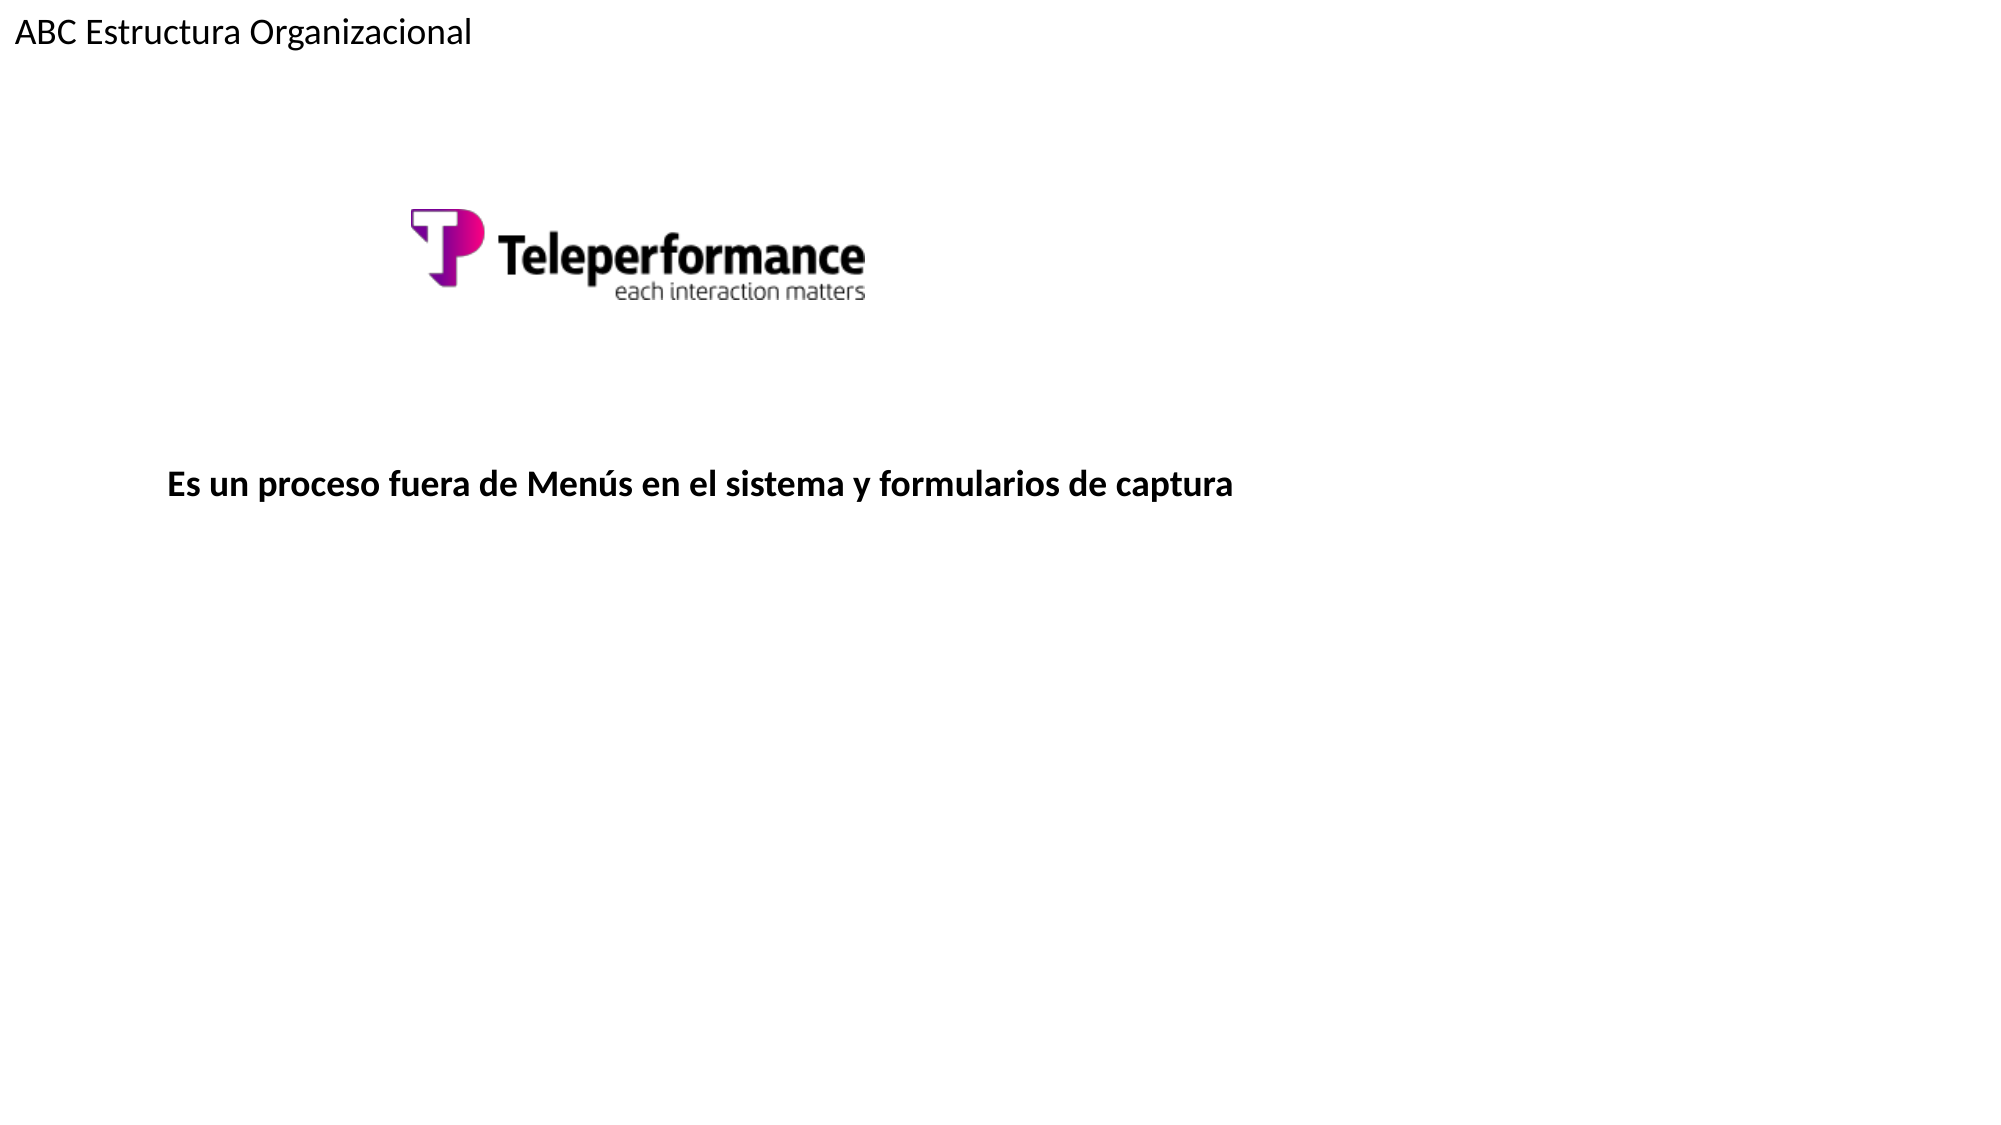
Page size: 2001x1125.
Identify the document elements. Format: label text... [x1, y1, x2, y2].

picture [411, 209, 865, 300]
text_box Es un proceso fuera de Menús en el sistema y formularios de captura [152, 451, 1430, 512]
text_box ABC Estructura Organizacional [0, 0, 534, 60]
